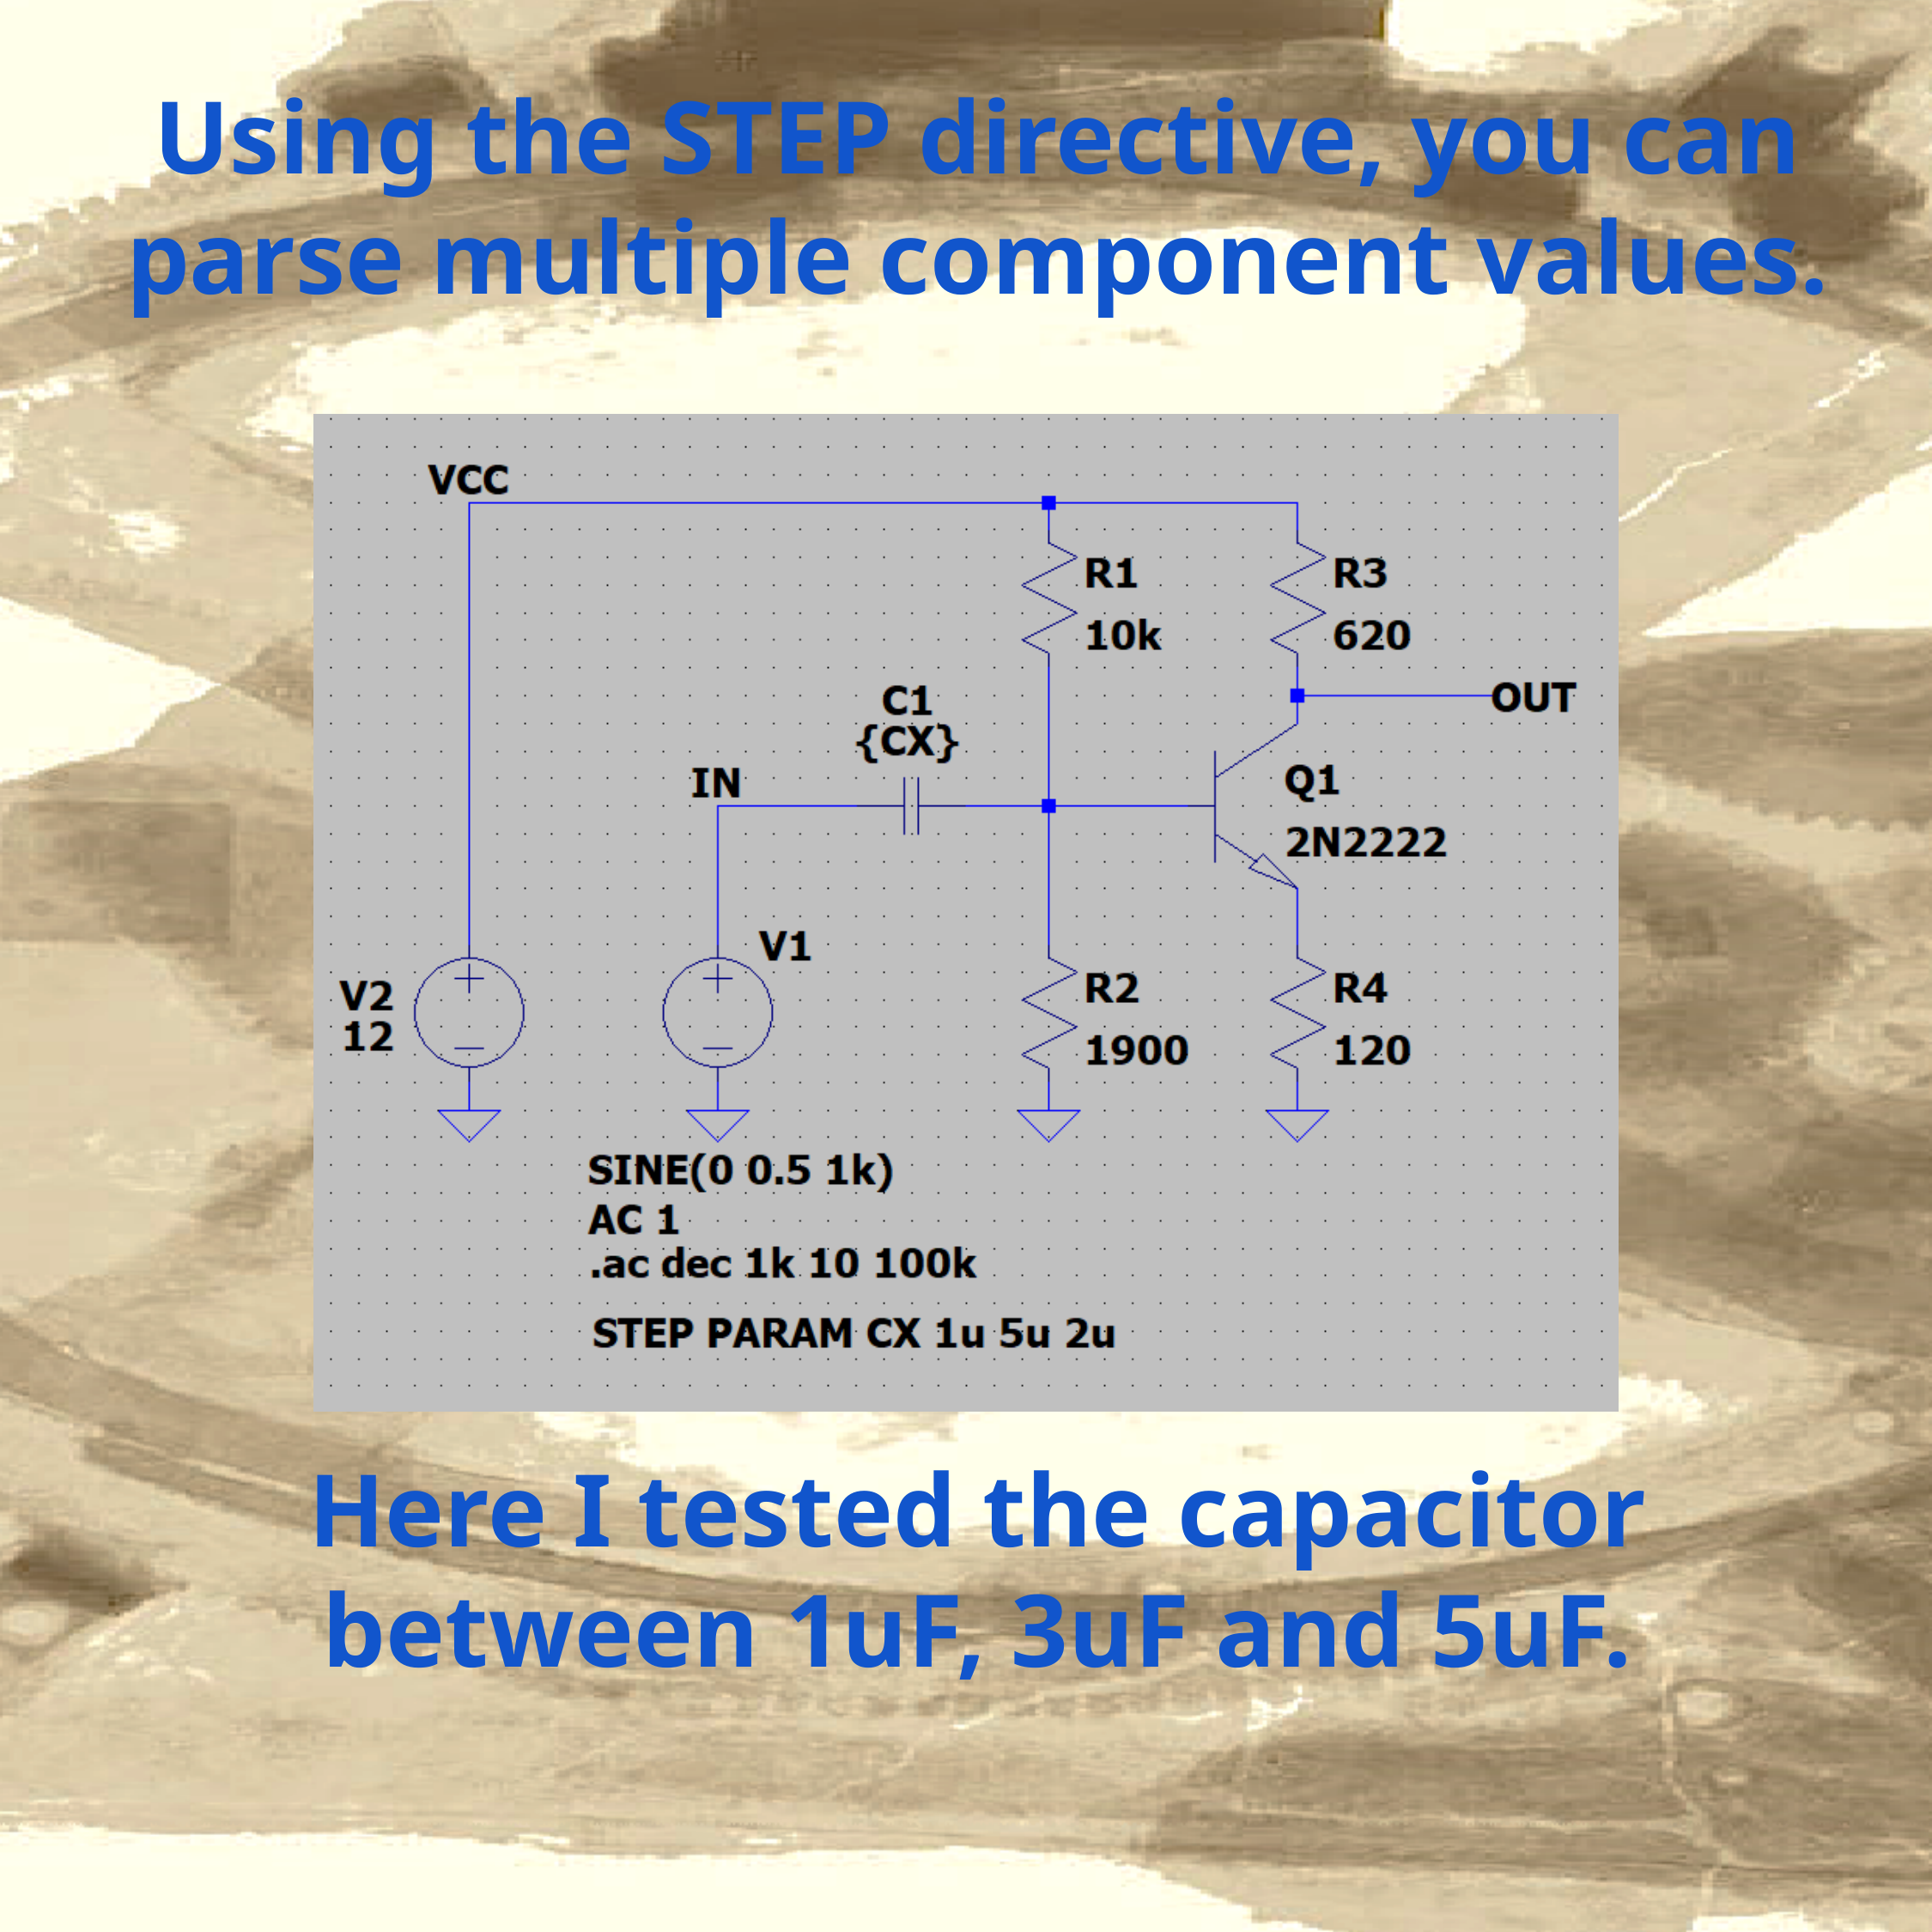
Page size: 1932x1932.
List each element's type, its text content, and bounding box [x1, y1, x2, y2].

text_box Using the STEP directive, you can parse multiple component values. [71, 60, 1884, 361]
picture [0, 0, 1932, 1932]
text_box Here I tested the capacitor between 1uF, 3uF and 5uF. [71, 1433, 1884, 1714]
